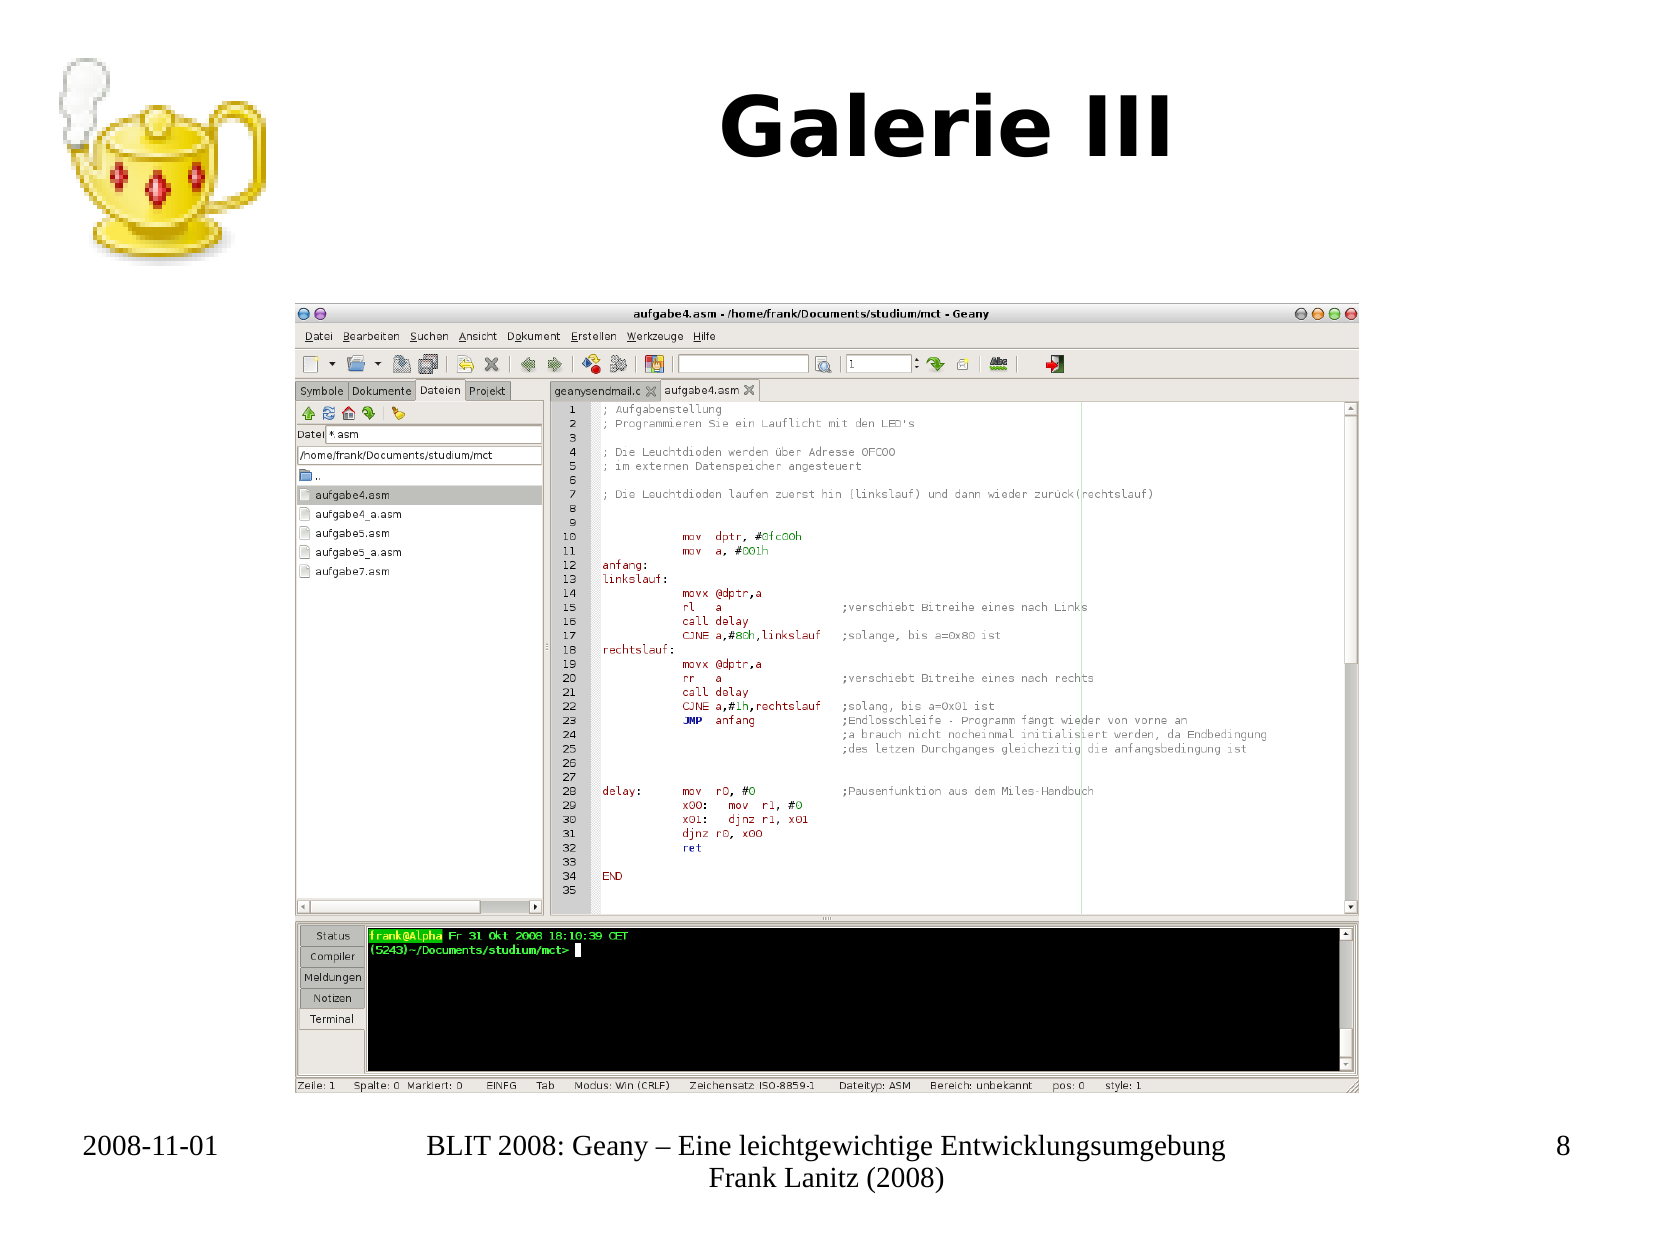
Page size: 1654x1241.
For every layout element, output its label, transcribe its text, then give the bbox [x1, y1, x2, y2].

picture [59, 58, 266, 266]
title Galerie III [324, 56, 1571, 200]
picture [295, 303, 1359, 1093]
